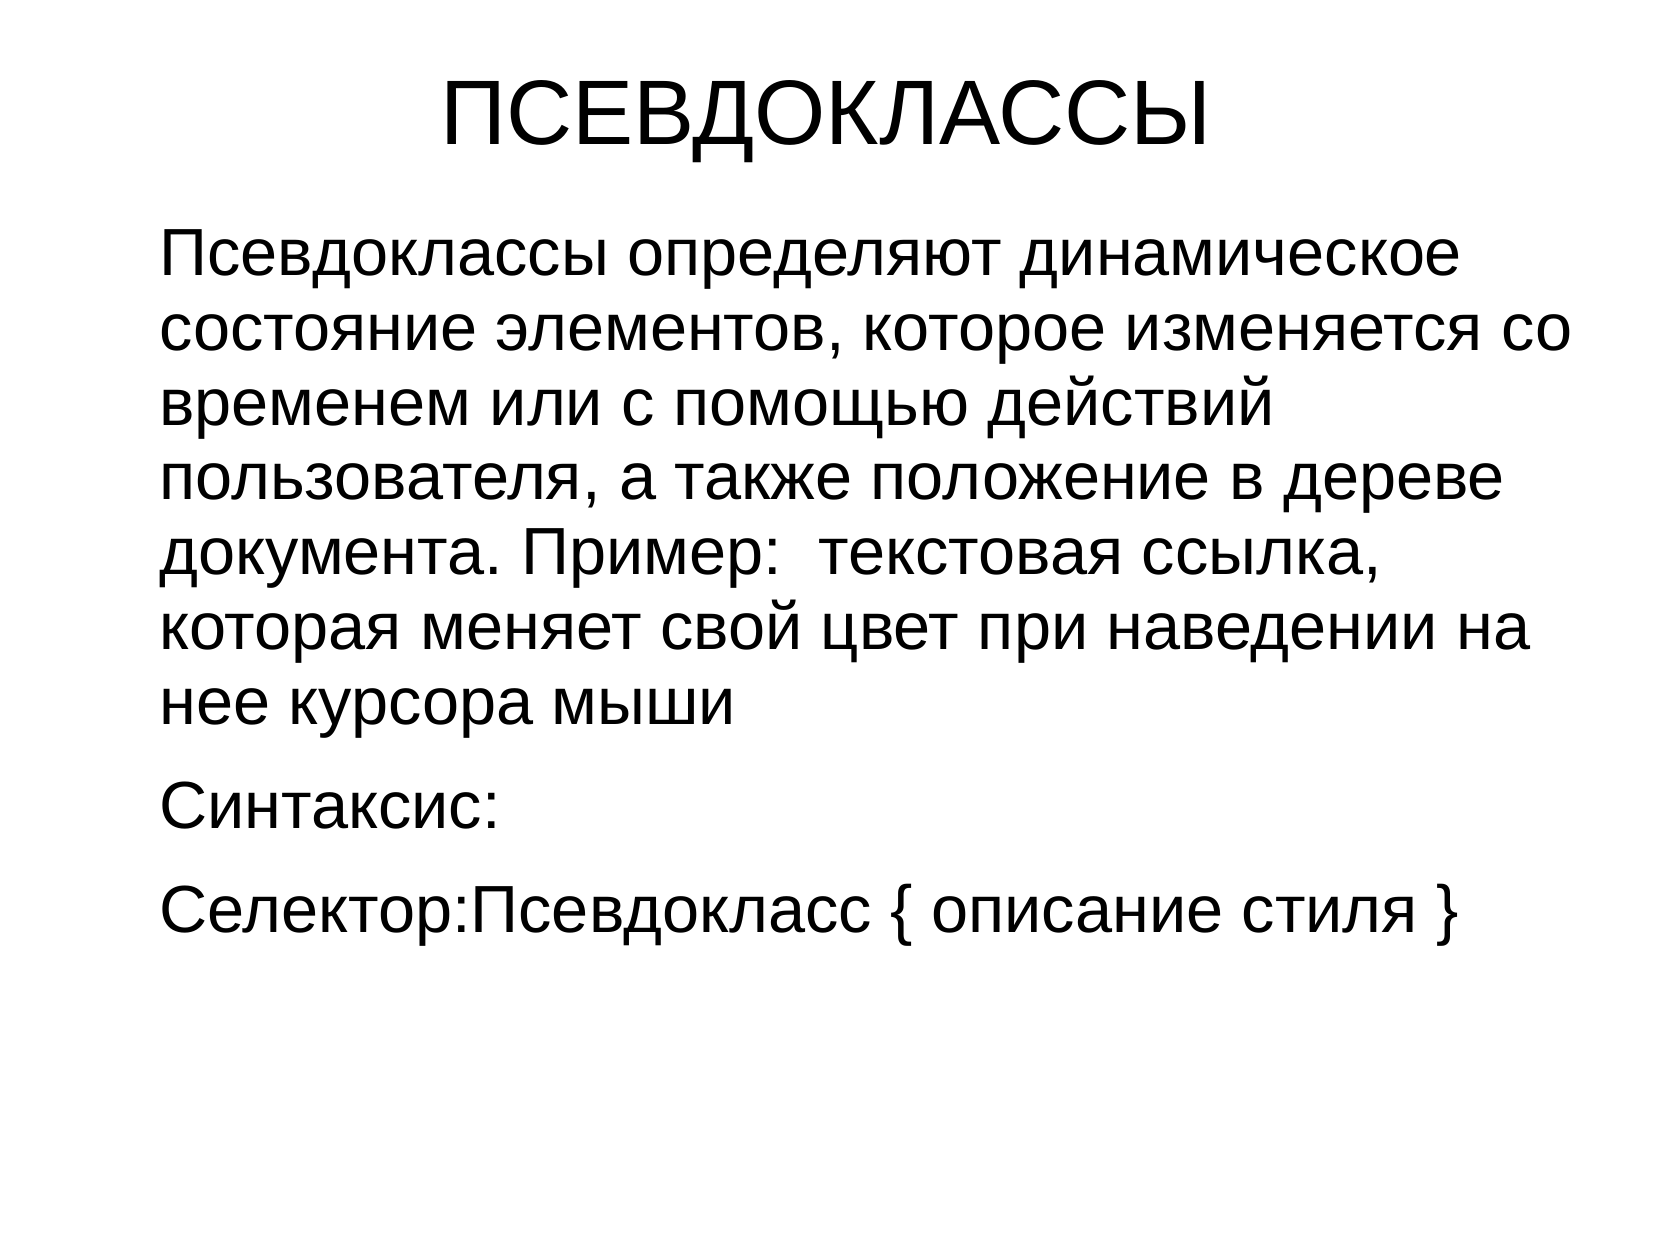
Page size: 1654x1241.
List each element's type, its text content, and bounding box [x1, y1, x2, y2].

title ПСЕВДОКЛАССЫ [82, 49, 1571, 178]
list Псевдоклассы определяют динамическое состояние элементов, которое изменяется со временем или с помощью действий пользователя, а также положение в дереве документа. Пример: текстовая ссылка, которая меняет свой цвет при наведении на нее курсора мыши Синтаксис: Селектор:Псевдокласс { описание стиля } [88, 215, 1577, 1034]
